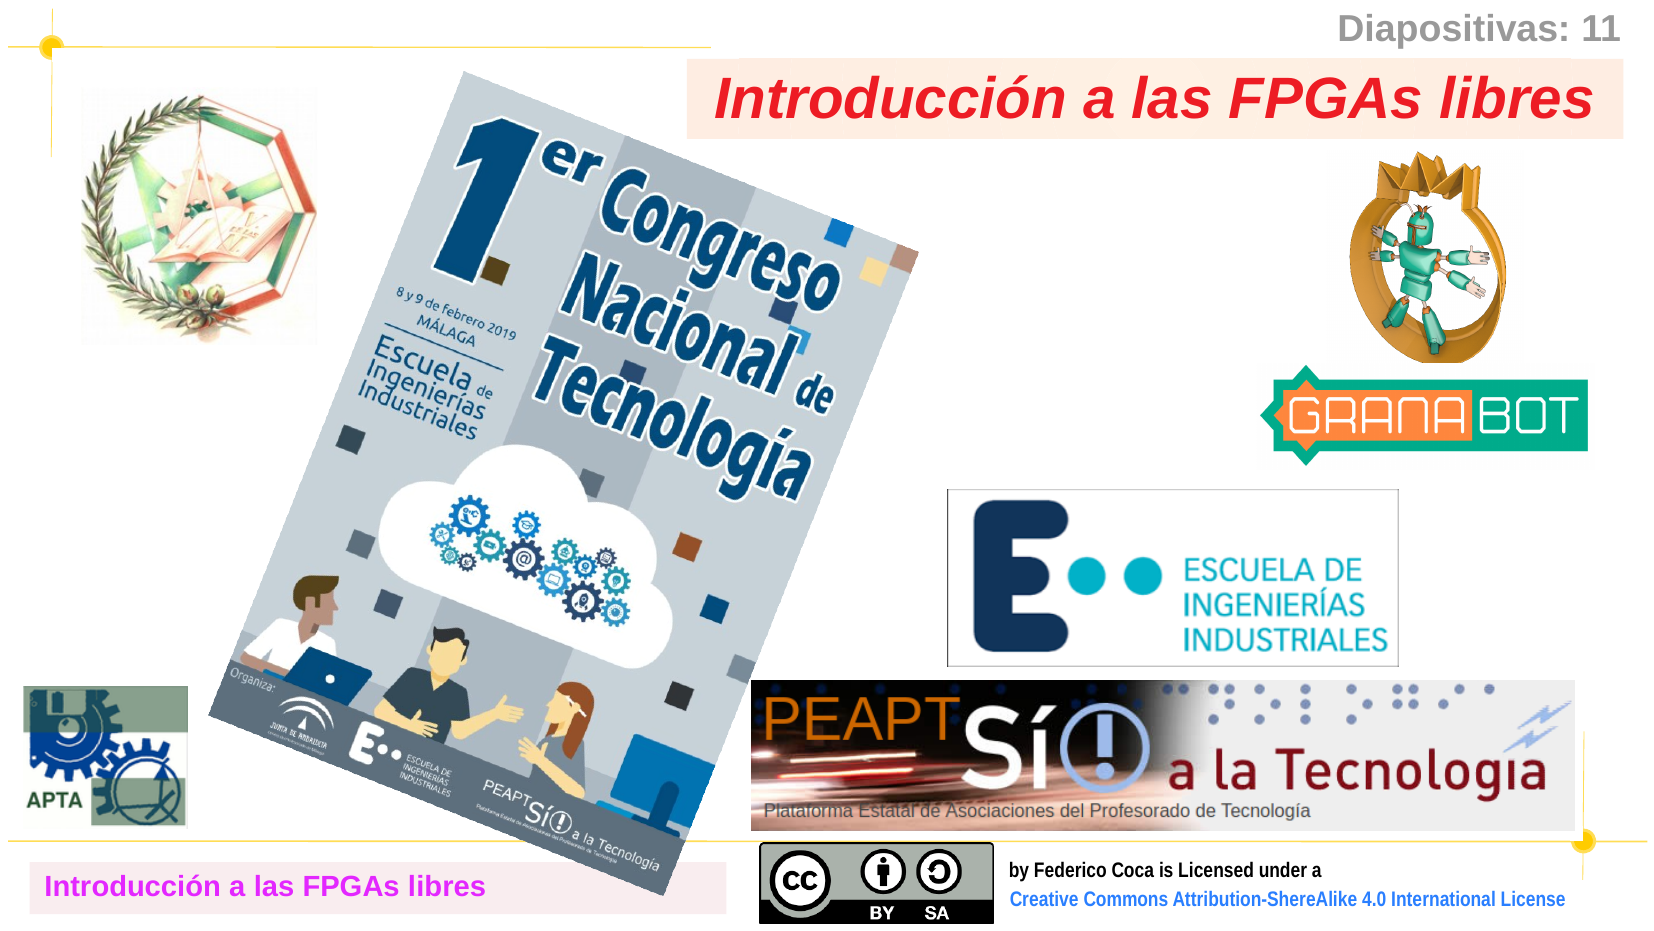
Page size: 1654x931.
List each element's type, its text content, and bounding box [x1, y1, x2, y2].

picture [947, 489, 1399, 668]
picture [23, 686, 188, 829]
text_box Introducción a las FPGAs libres [686, 58, 1624, 139]
picture [207, 70, 919, 896]
picture [751, 680, 1575, 831]
picture [81, 87, 318, 345]
text_box Introducción a las FPGAs libres [29, 862, 727, 915]
text_box Diapositivas: 11 [1322, 0, 1644, 57]
picture [1256, 150, 1595, 470]
